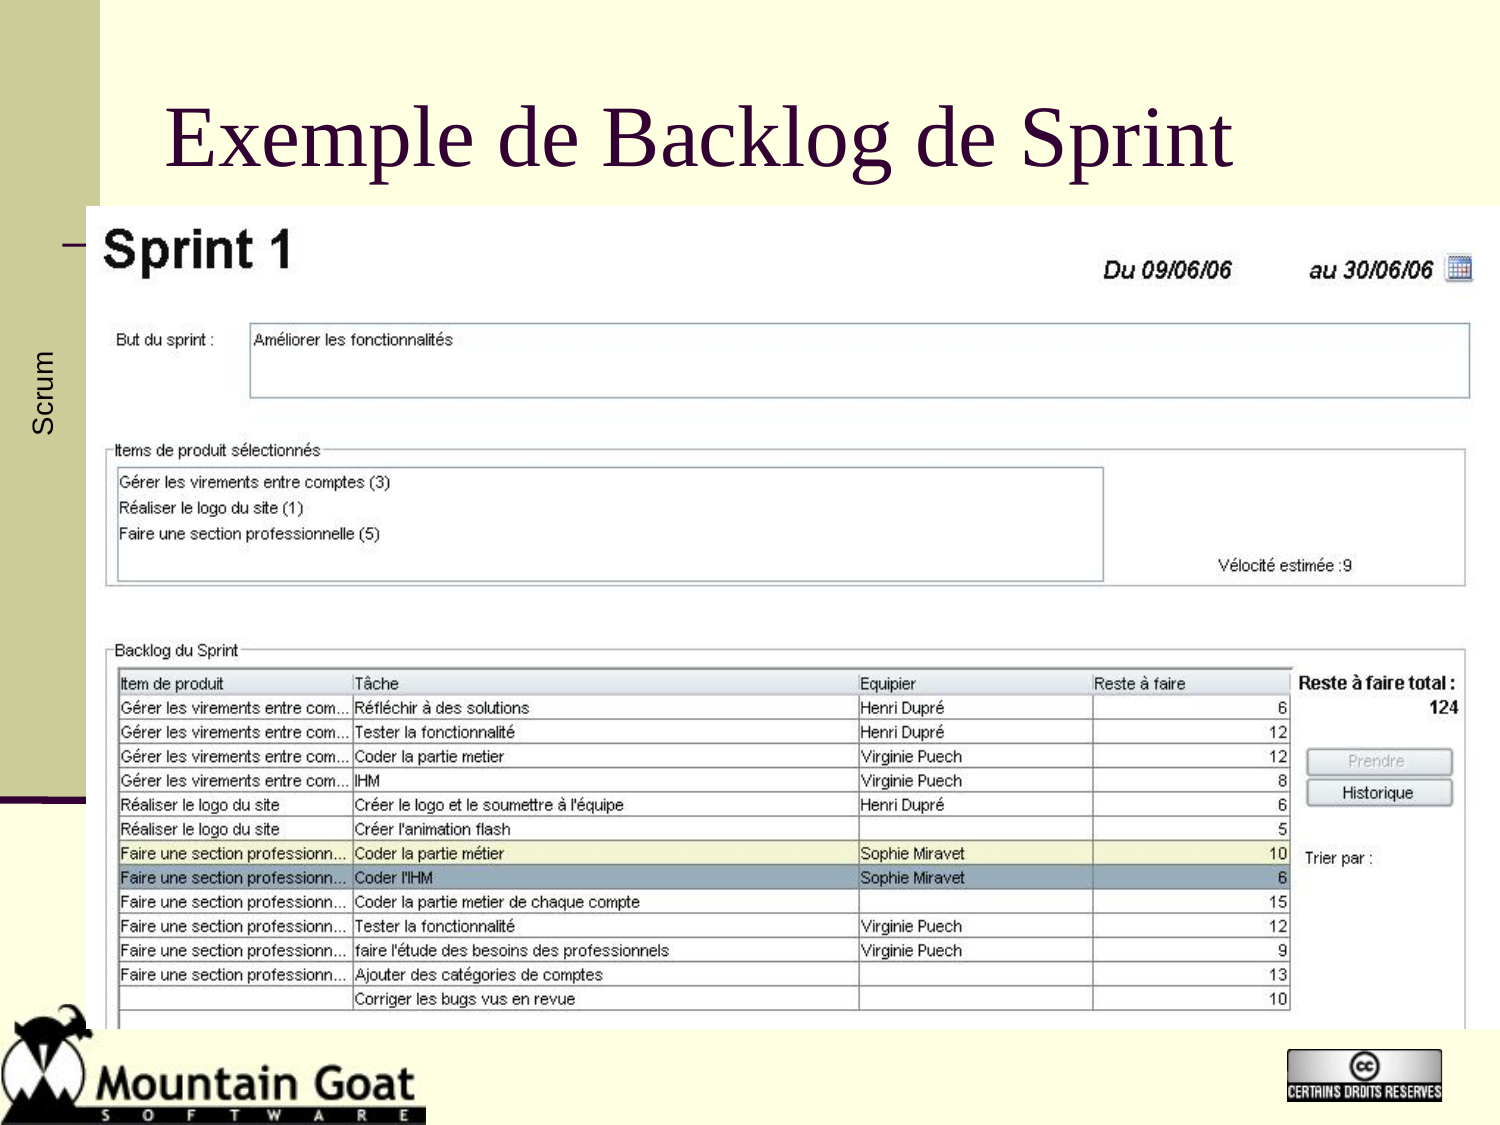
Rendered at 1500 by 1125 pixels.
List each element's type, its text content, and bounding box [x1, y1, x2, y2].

picture [1287, 1049, 1443, 1102]
picture [0, 206, 1500, 1125]
title Exemple de Backlog de Sprint [150, 45, 1426, 206]
text_box Scrum [0, 0, 88, 788]
